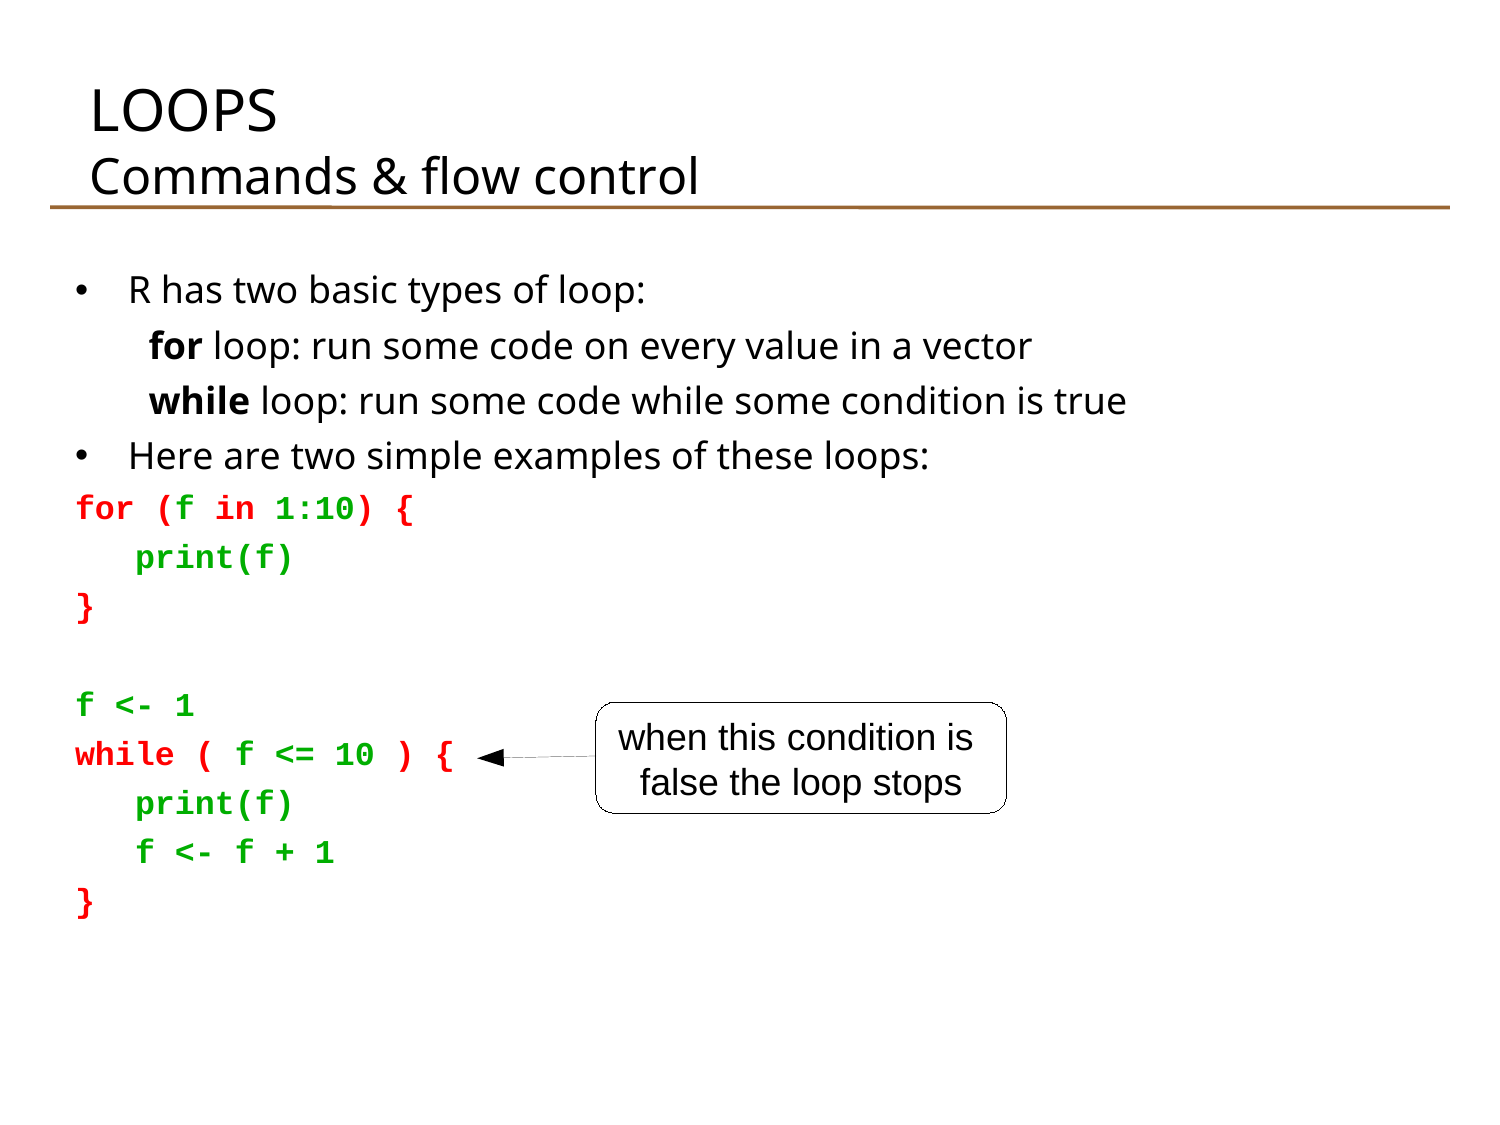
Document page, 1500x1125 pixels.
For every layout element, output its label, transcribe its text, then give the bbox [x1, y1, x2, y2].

text_box R has two basic types of loop: for loop: run some code on every value in a vector while loop: run some code while some condition is true Here are two simple examples of these loops: for (f in 1:10) { print(f) } f <- 1 while ( f <= 10 ) { print(f) f <- f + 1 } [75, 265, 1418, 650]
text_box when this condition is false the loop stops [595, 702, 1007, 814]
text_box LOOPS Commands & flow control [75, 44, 1425, 233]
